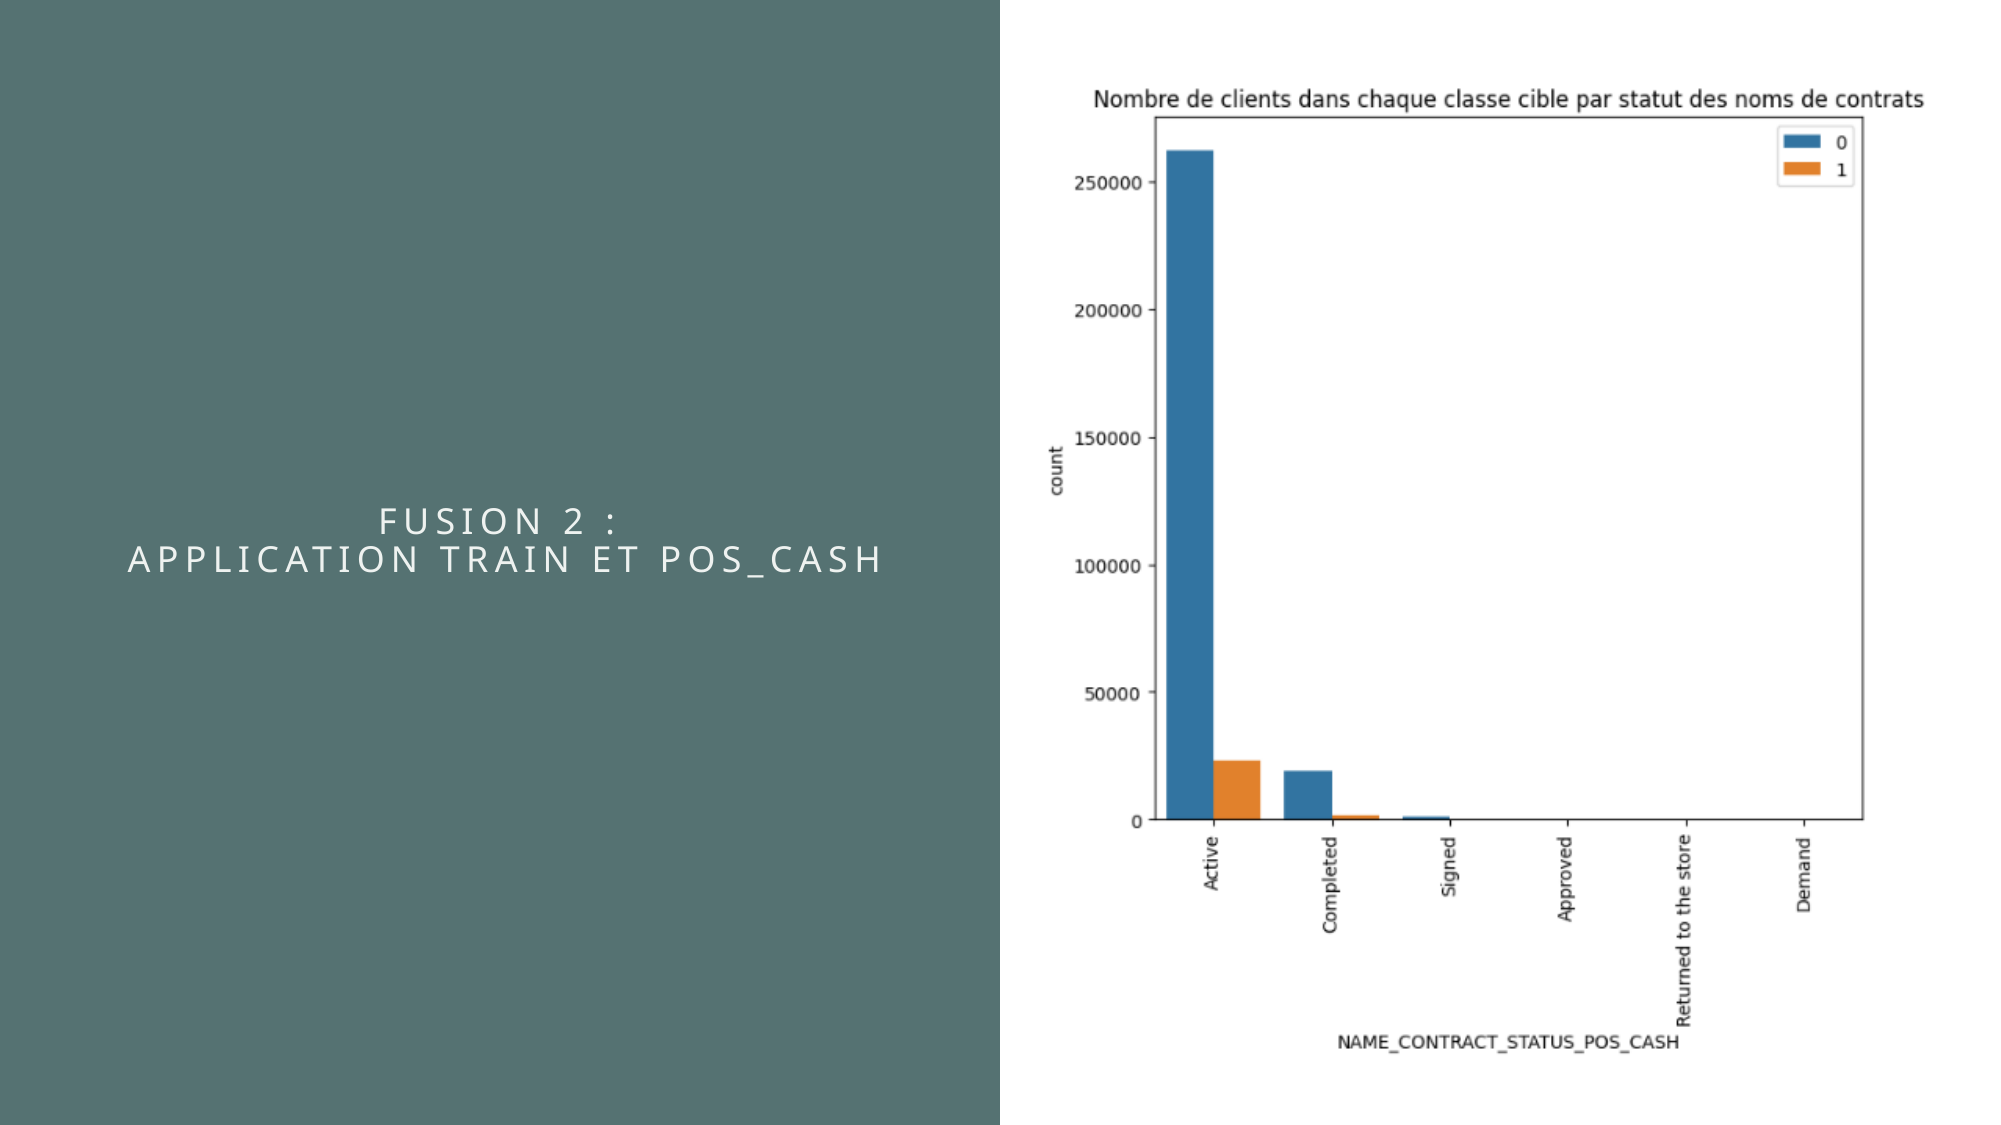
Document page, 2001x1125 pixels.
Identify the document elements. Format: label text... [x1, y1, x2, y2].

title Fusion 2 : Application train et Pos_Cash [89, 375, 911, 671]
text_box [0, 0, 2000, 1125]
picture [1035, 81, 1940, 1066]
